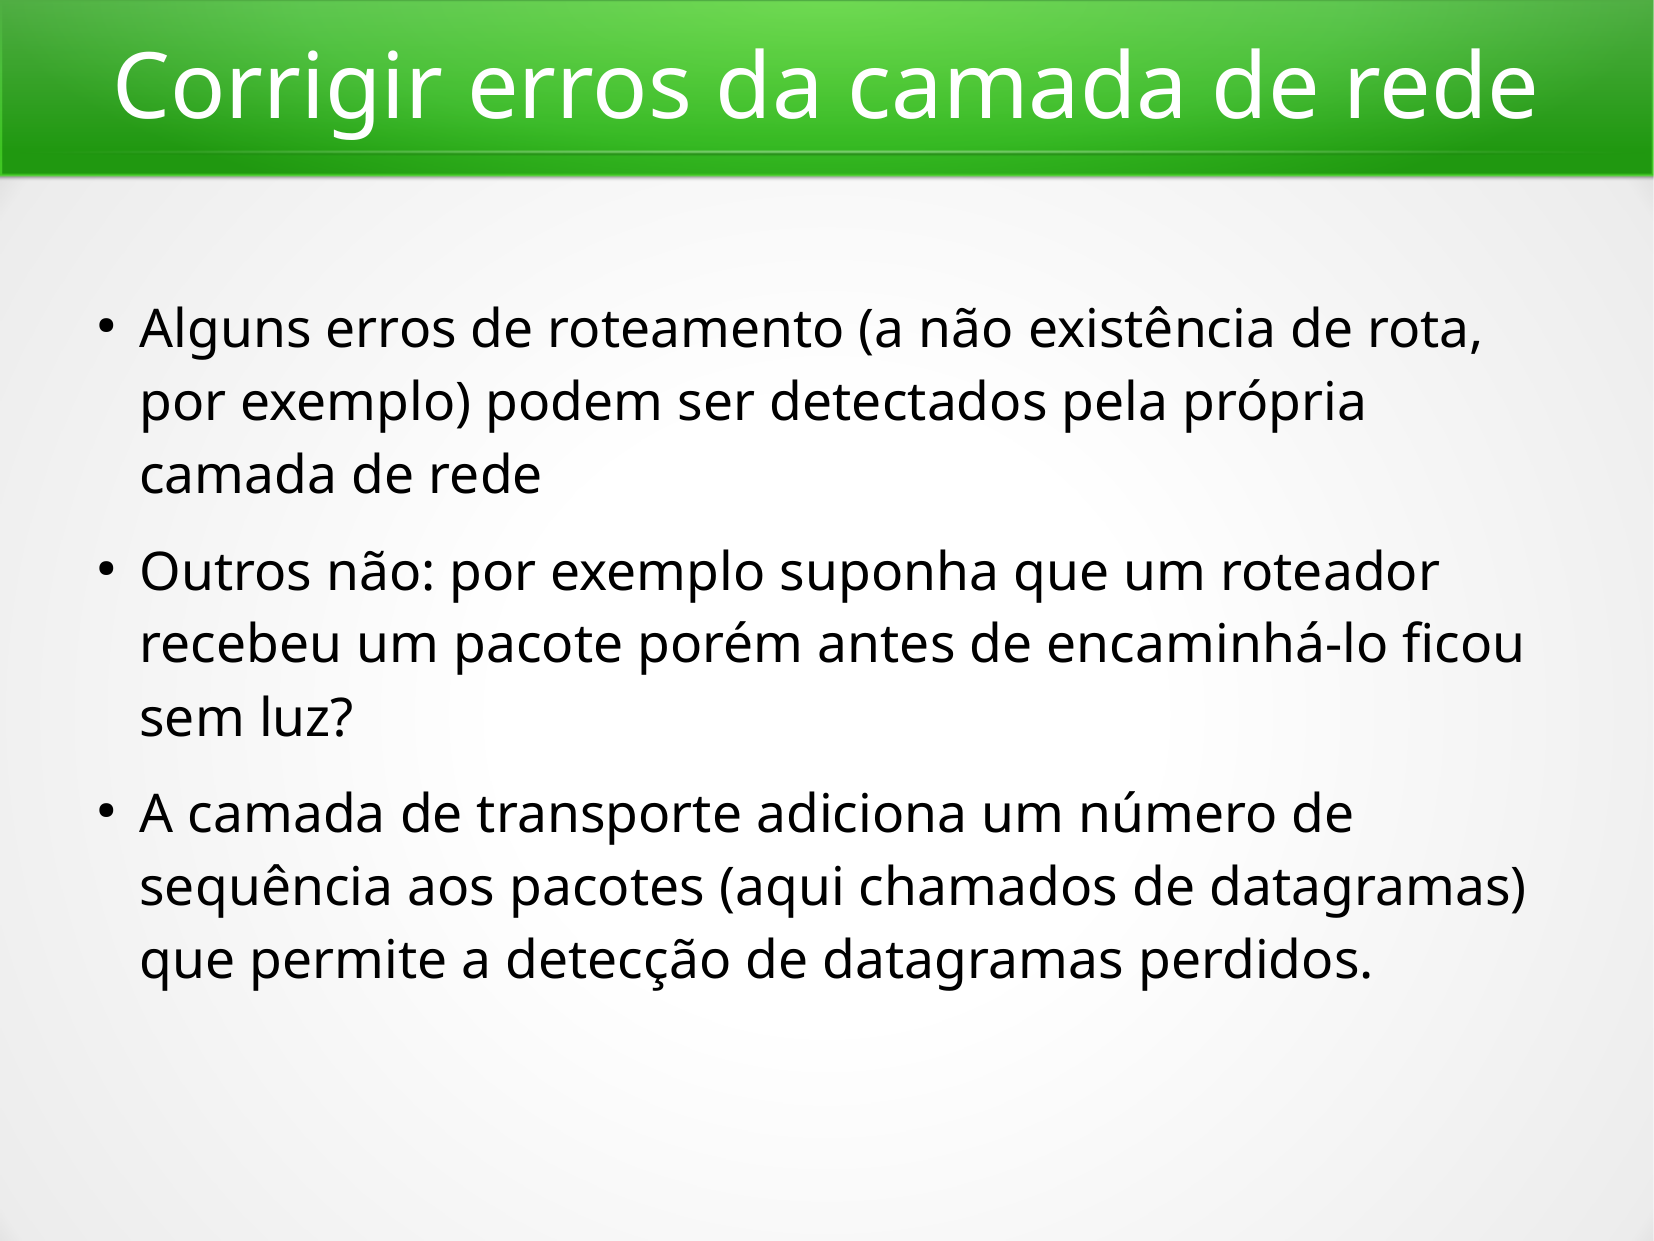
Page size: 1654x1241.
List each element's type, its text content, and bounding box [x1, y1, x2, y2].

picture [0, 0, 1654, 1241]
title Corrigir erros da camada de rede [82, 11, 1571, 154]
list Alguns erros de roteamento (a não existência de rota, por exemplo) podem ser detectados pela própria camada de rede Outros não: por exemplo suponha que um roteador recebeu um pacote porém antes de encaminhá-lo ficou sem luz? A camada de transporte adiciona um número de sequência aos pacotes (aqui chamados de datagramas) que permite a detecção de datagramas perdidos. [82, 290, 1571, 1010]
